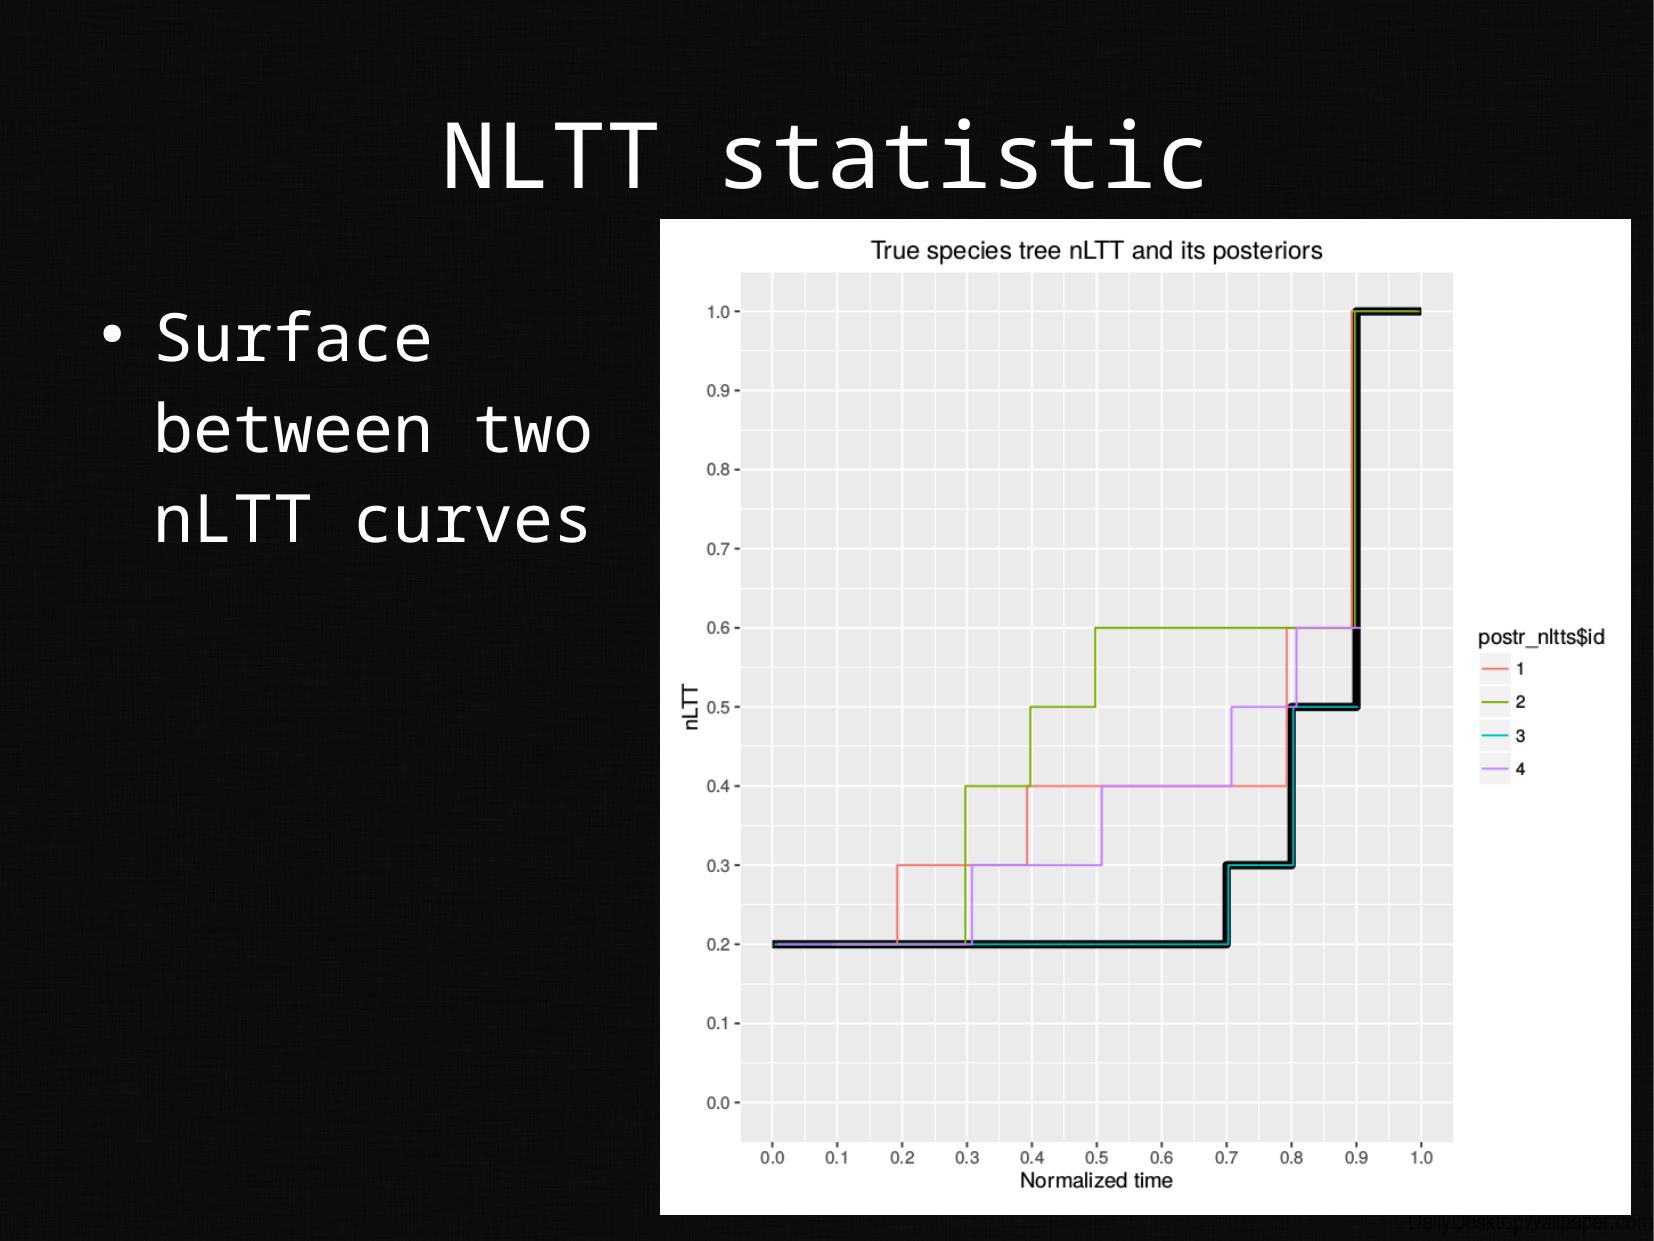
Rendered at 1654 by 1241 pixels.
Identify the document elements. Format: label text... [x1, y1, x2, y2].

title NLTT statistic [82, 49, 1571, 257]
list Surface between two nLTT curves [82, 290, 616, 1010]
picture [0, 0, 1654, 1241]
